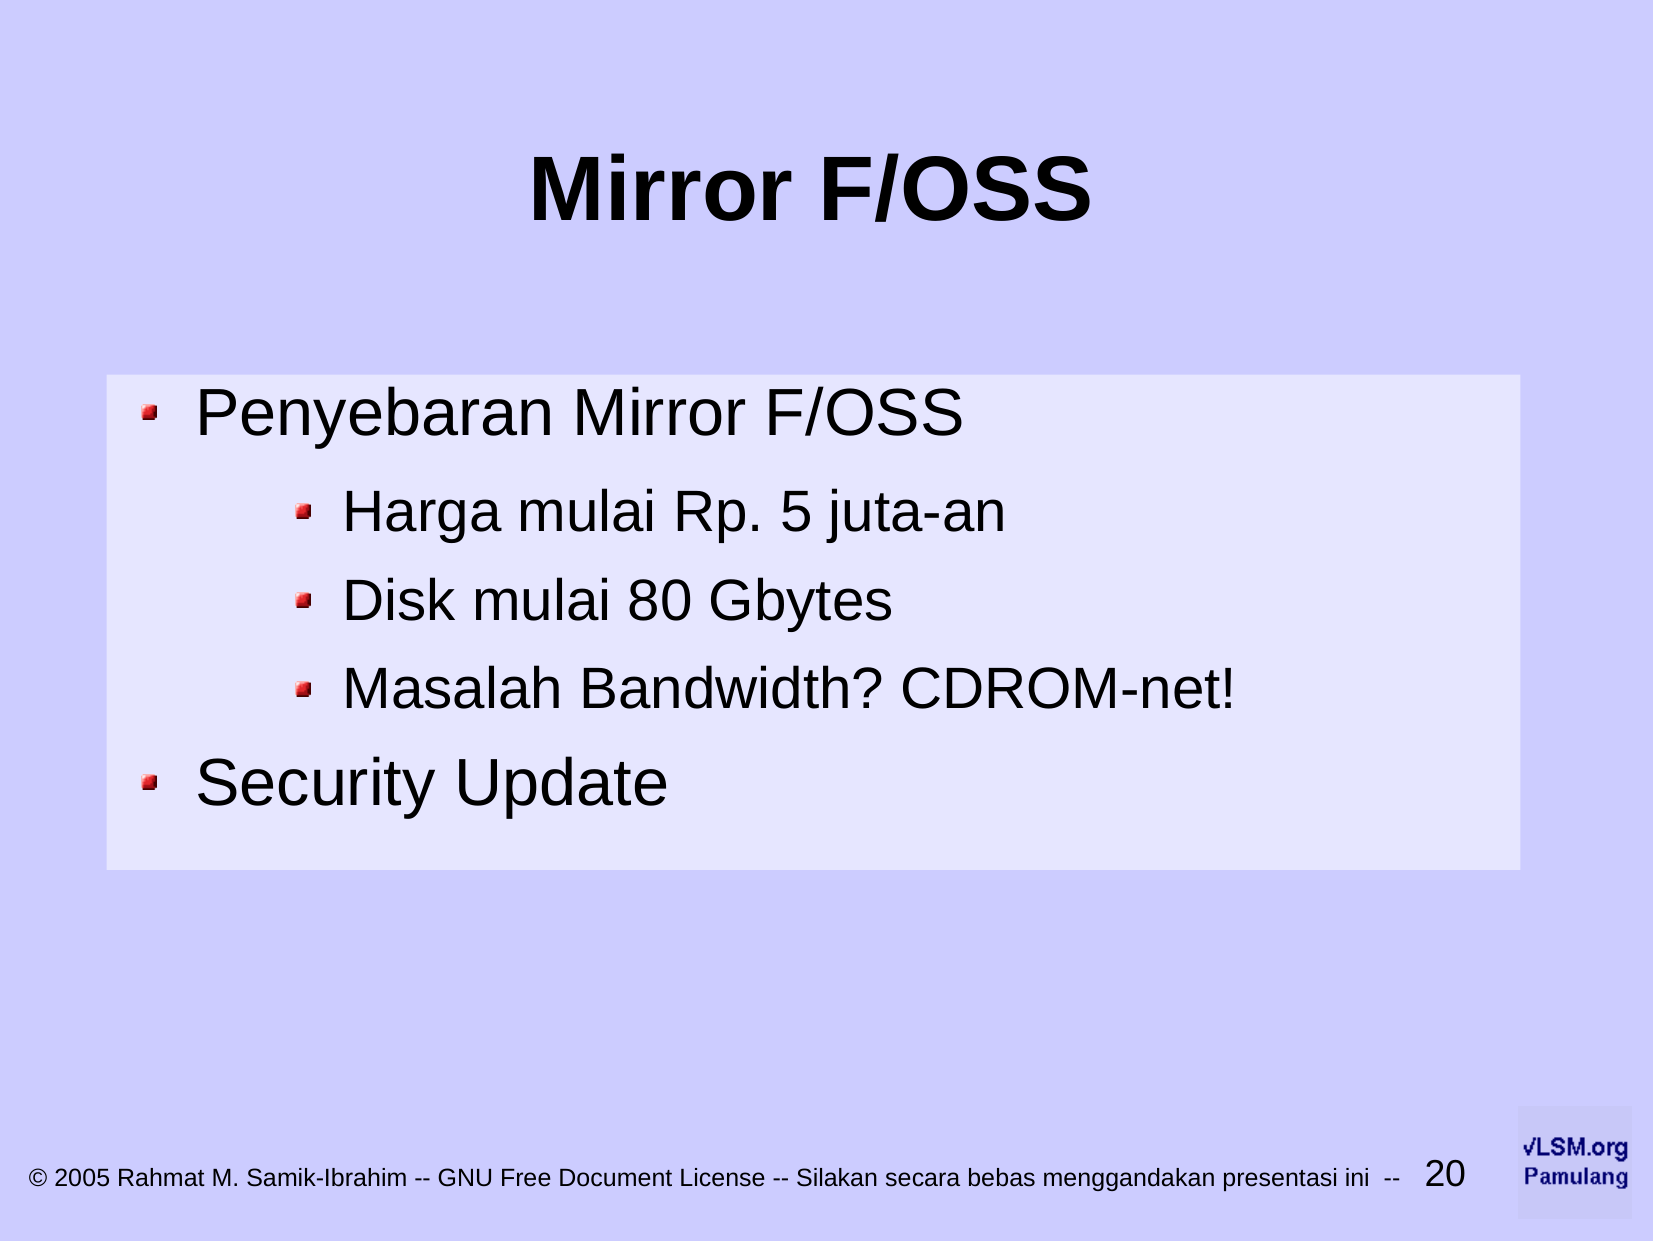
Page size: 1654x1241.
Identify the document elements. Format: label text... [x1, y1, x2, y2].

picture [1518, 1106, 1632, 1219]
list Penyebaran Mirror F/OSS Harga mulai Rp. 5 juta-an Disk mulai 80 Gbytes Masalah Bandwidth? CDROM-net! Security Update [106, 374, 1521, 870]
title Mirror F/OSS [19, 133, 1604, 244]
